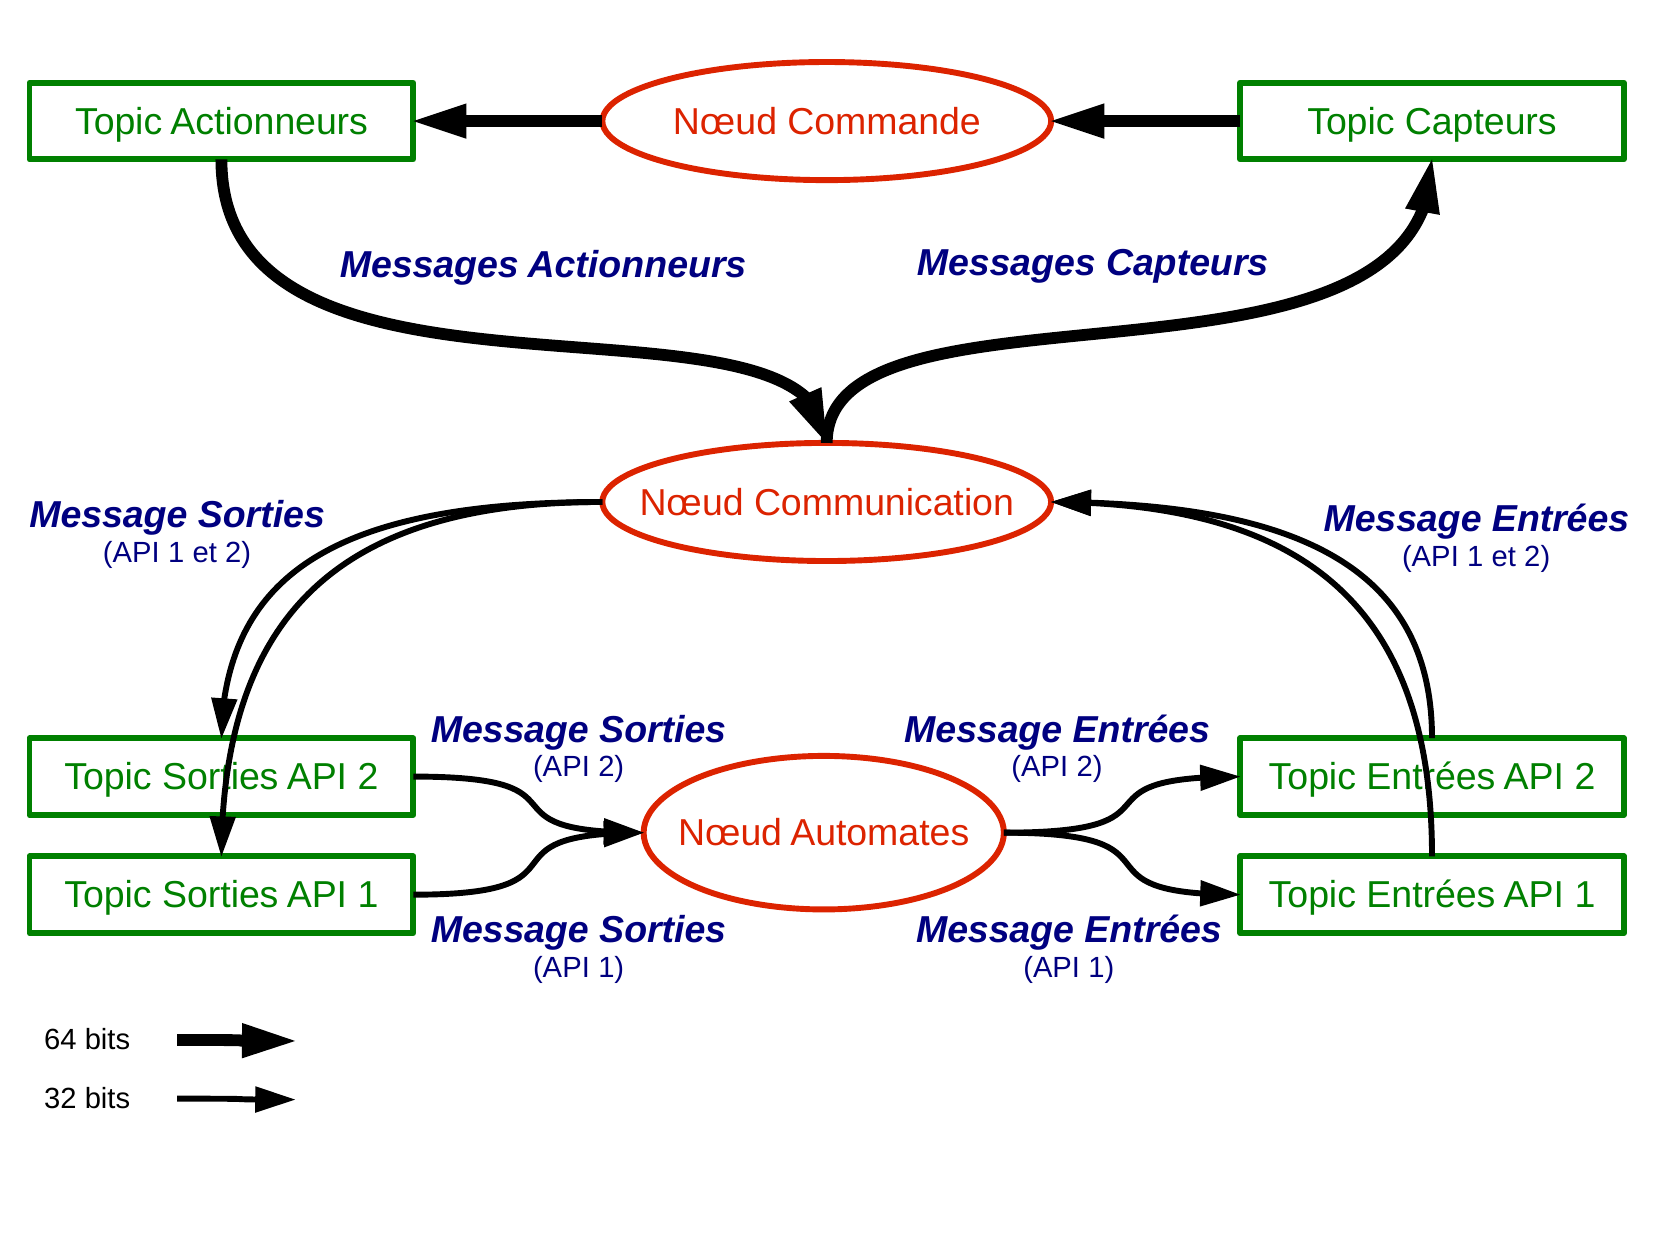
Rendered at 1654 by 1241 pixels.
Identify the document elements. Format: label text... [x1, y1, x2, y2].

text_box Topic Entrées API 2 [1424, 738, 1624, 815]
text_box Messages Actionneurs [318, 236, 768, 370]
text_box Message Entrées (API 1 et 2) [1269, 490, 1654, 624]
text_box Message Entrées (API 2) [873, 700, 1241, 835]
text_box Message Sorties (API 1) [401, 901, 756, 1036]
text_box Topic Sorties API 2 [226, 738, 401, 815]
text_box Nœud Automates [643, 755, 1004, 910]
text_box Topic Entrées API 2 [1241, 738, 1427, 815]
text_box Nœud Communication [602, 442, 1052, 562]
text_box Message Sorties (API 1 et 2) [0, 486, 384, 621]
text_box Messages Capteurs [885, 234, 1300, 325]
text_box Topic Sorties API 1 [29, 856, 414, 934]
text_box Nœud Commande [602, 62, 1052, 181]
text_box Topic Sorties API 2 [29, 738, 230, 815]
text_box Topic Actionneurs [29, 82, 414, 160]
text_box Topic Entrées API 1 [1240, 856, 1624, 934]
text_box Topic Capteurs [1240, 82, 1624, 160]
text_box Message Entrées (API 1) [897, 901, 1241, 1036]
text_box 32 bits [29, 1074, 178, 1123]
text_box 64 bits [29, 1015, 178, 1063]
text_box Message Sorties (API 2) [401, 700, 756, 835]
